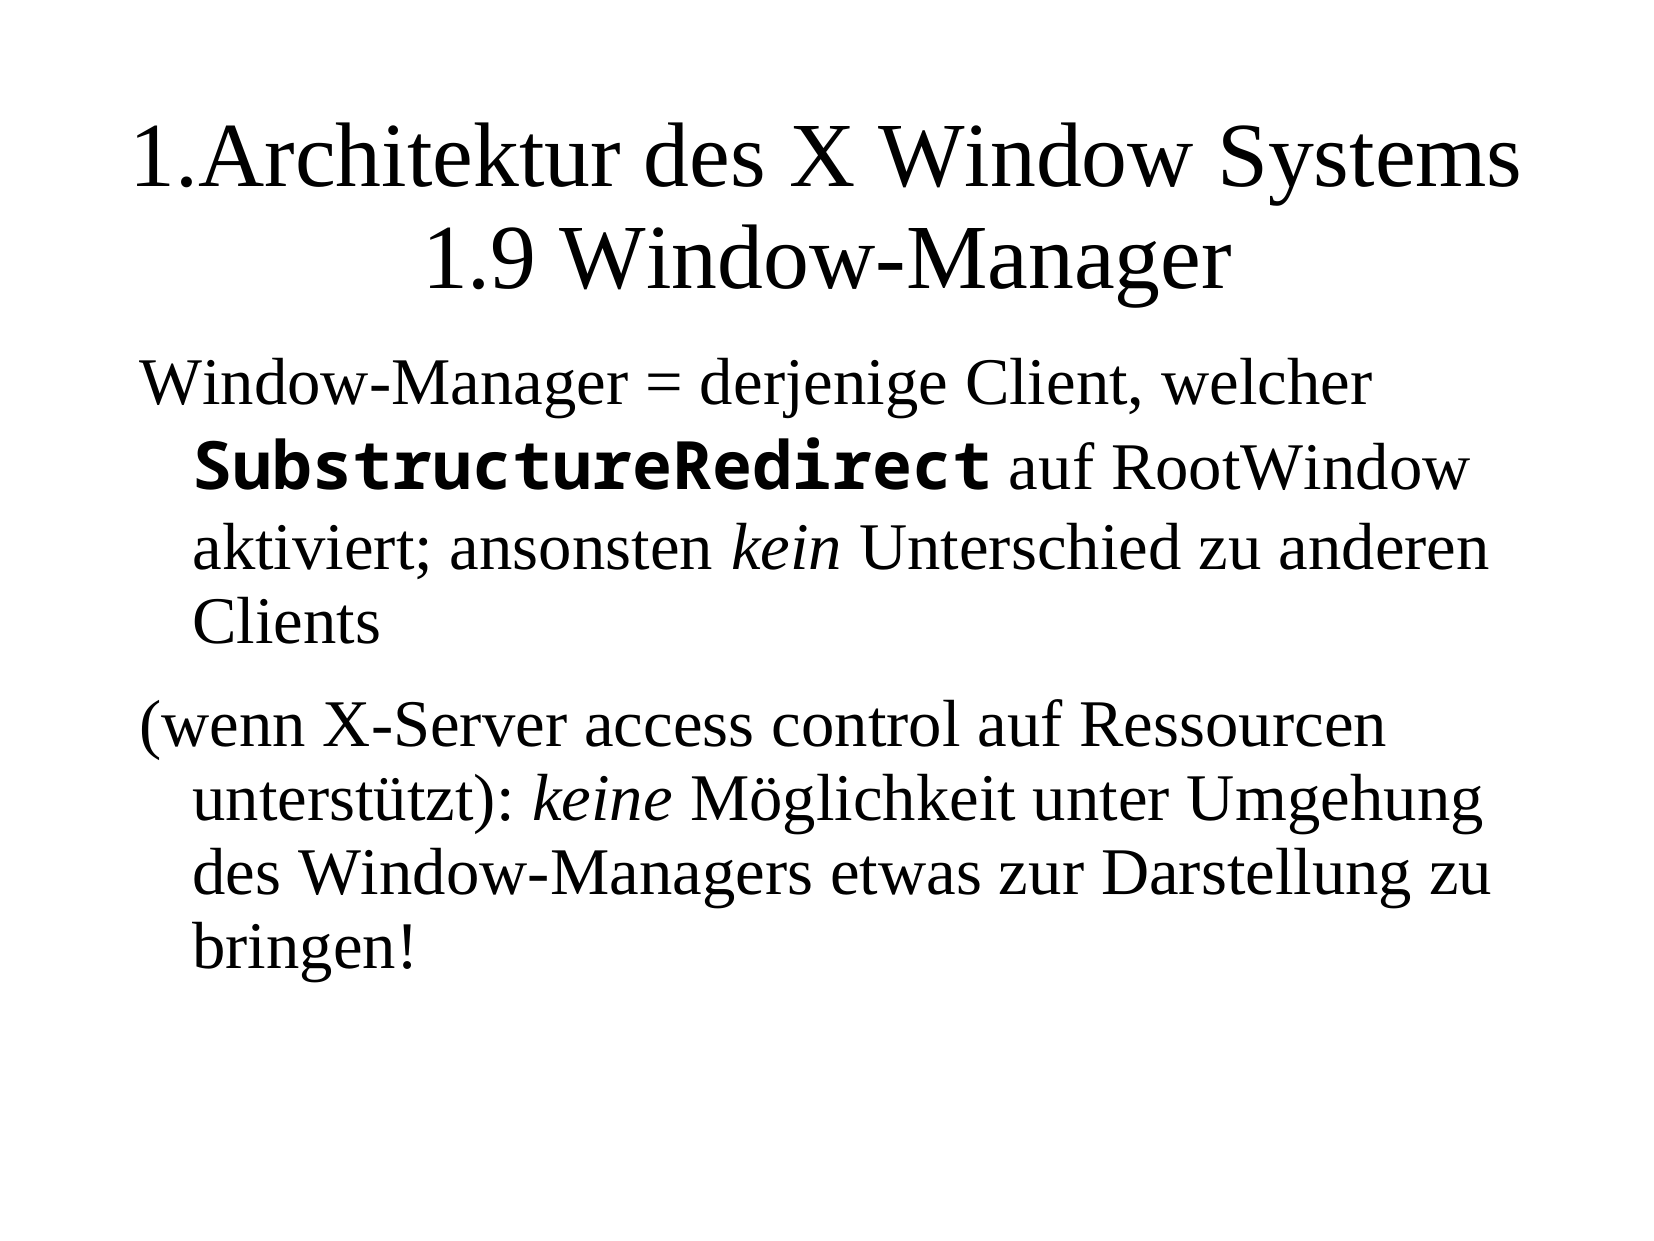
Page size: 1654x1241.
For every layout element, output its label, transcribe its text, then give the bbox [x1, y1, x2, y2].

list Window-Manager = derjenige Client, welcher SubstructureRedirect auf RootWindow aktiviert; ansonsten kein Unterschied zu anderen Clients (wenn X-Server access control auf Ressourcen unterstützt): keine Möglichkeit unter Umgehung des Window-Managers etwas zur Darstellung zu bringen! [121, 344, 1534, 1127]
title 1.Architektur des X Window Systems 1.9 Window-Manager [121, 102, 1534, 311]
